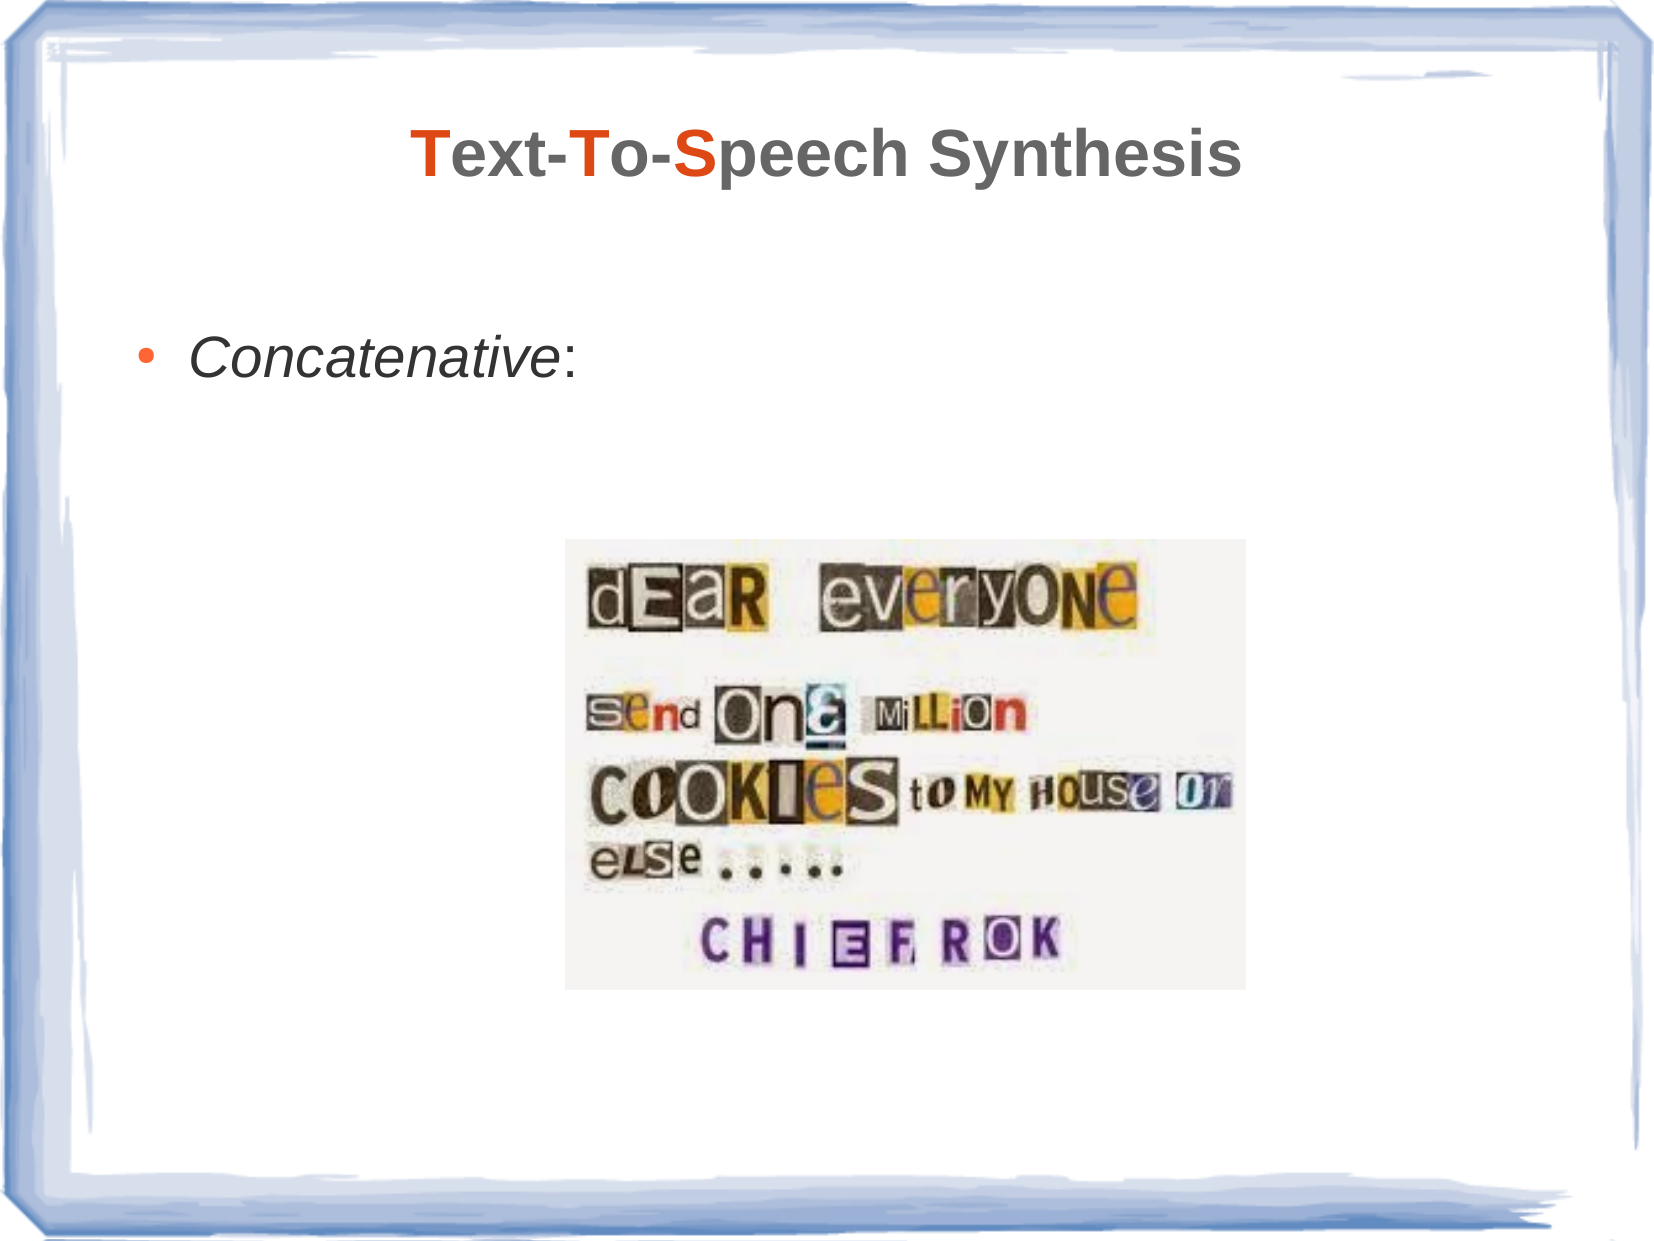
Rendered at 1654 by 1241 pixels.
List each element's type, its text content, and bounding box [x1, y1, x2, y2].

picture [0, 0, 1654, 1241]
list Concatenative: [118, 324, 1571, 1045]
title Text-To-Speech Synthesis [82, 49, 1571, 257]
